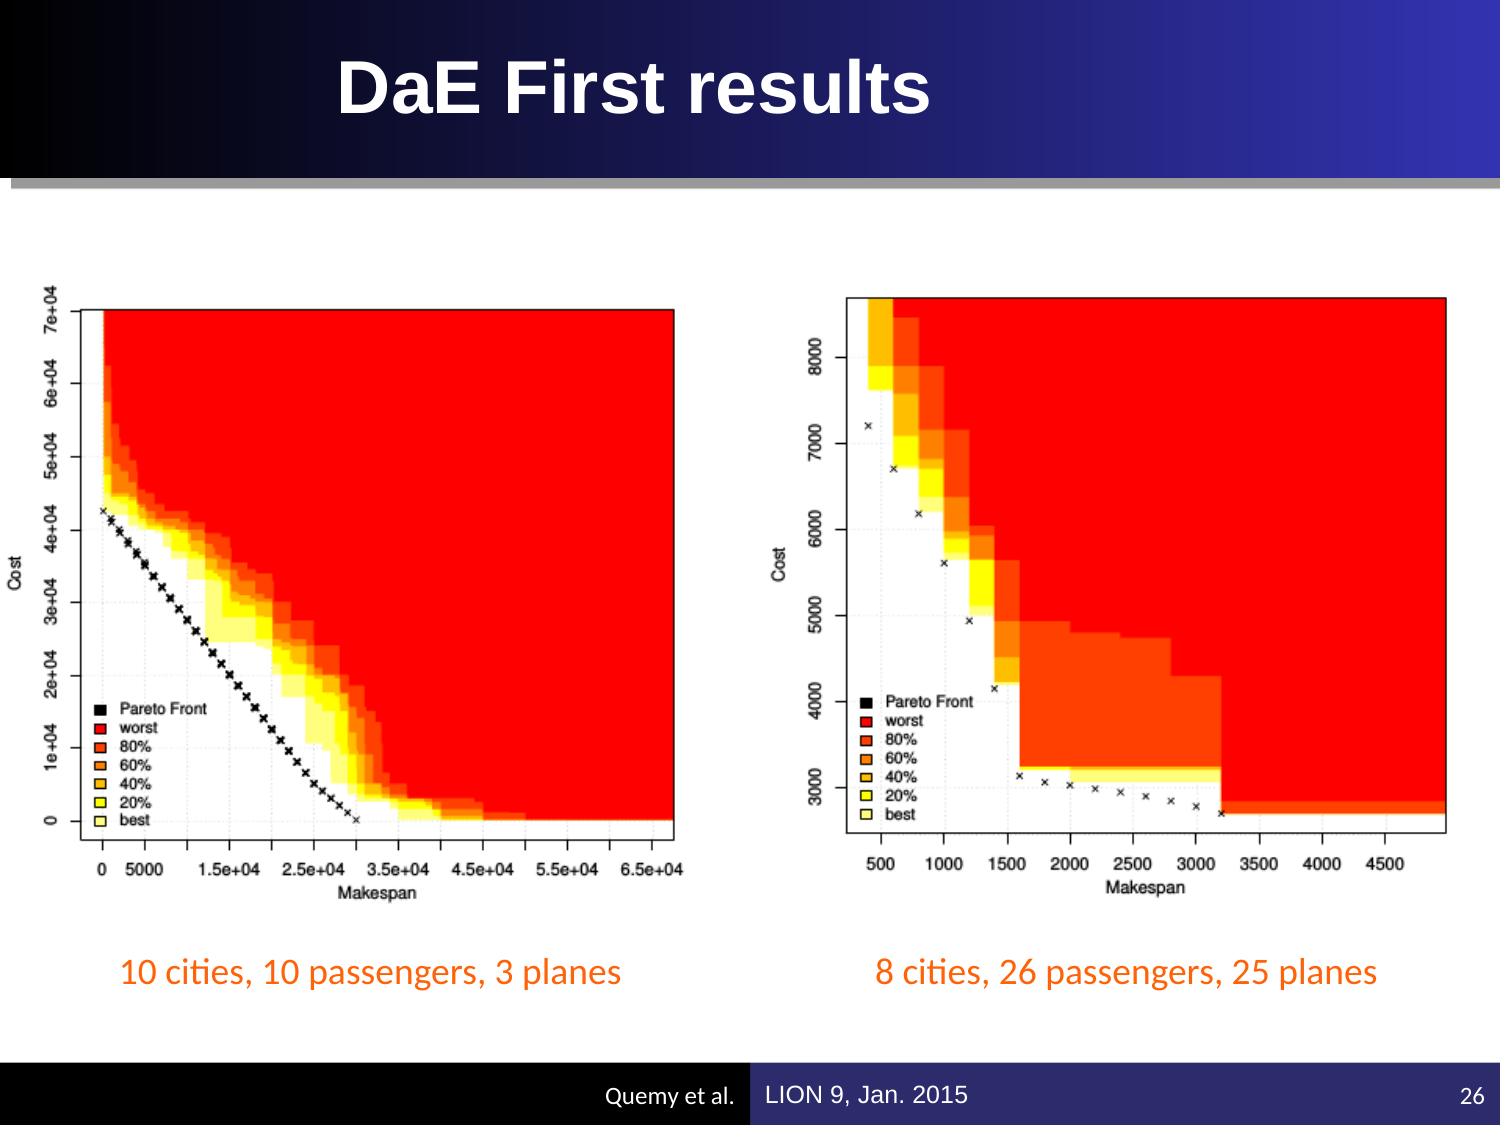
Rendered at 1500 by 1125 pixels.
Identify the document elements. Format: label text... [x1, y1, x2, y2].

picture [2, 278, 689, 910]
text_box DaE First results [322, 31, 1214, 137]
list 8 cities, 26 passengers, 25 planes [732, 939, 1465, 1070]
list 10 cities, 10 passengers, 3 planes [0, 939, 709, 1070]
picture [768, 285, 1458, 922]
